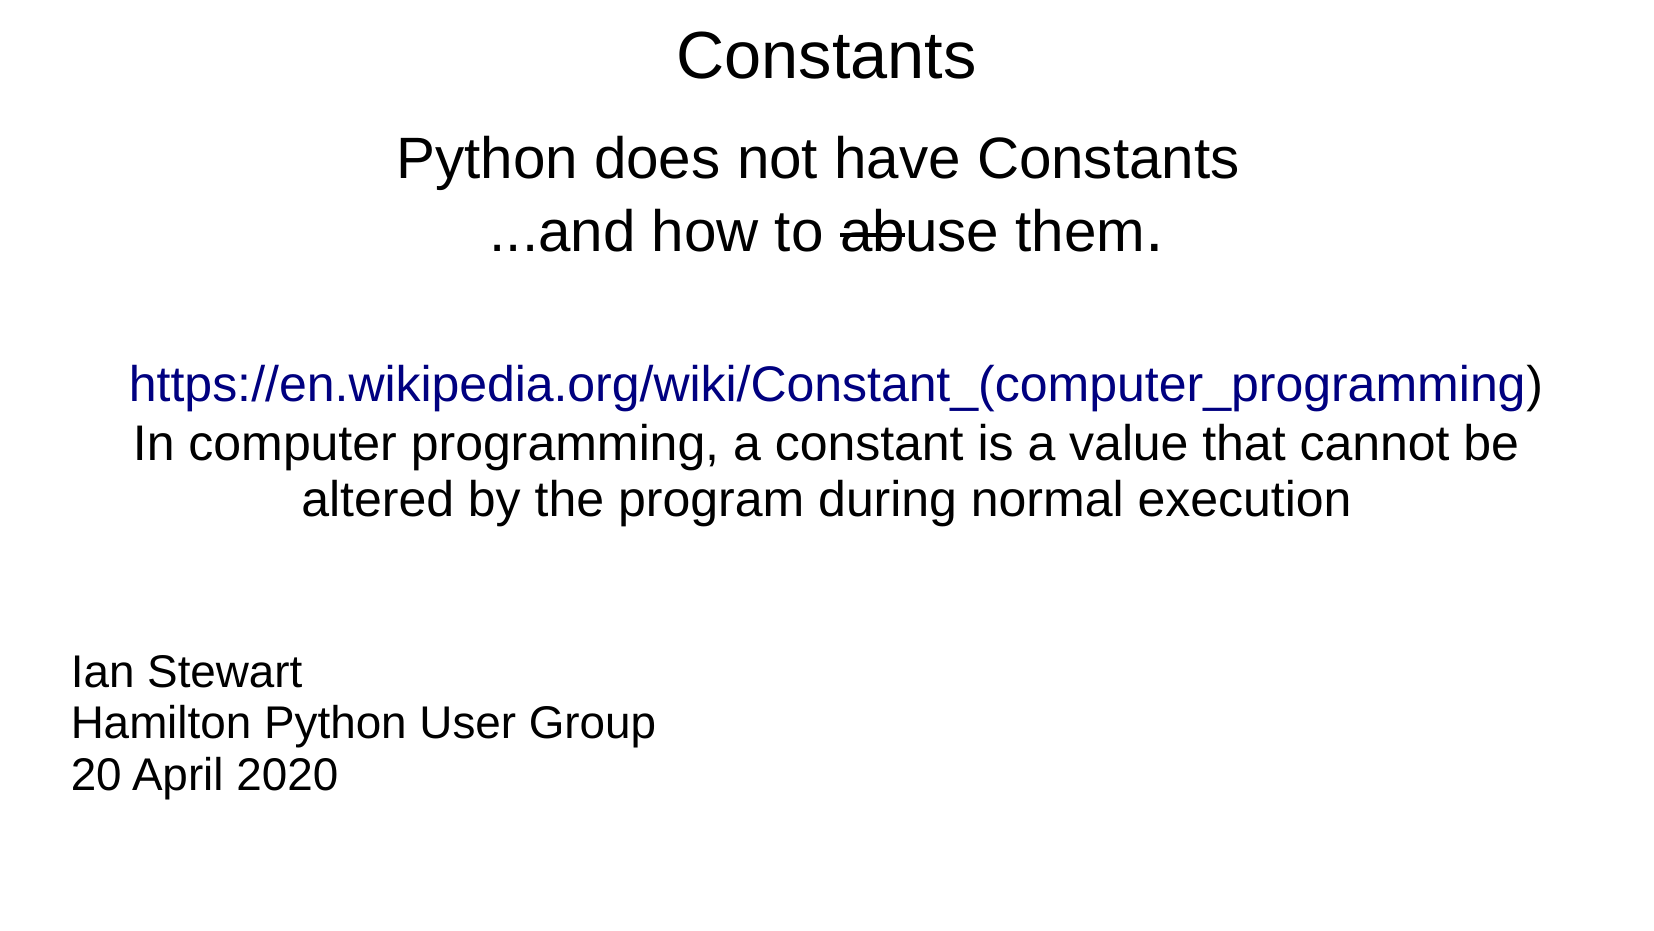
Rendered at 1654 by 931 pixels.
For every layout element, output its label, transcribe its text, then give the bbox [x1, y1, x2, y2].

text_box Ian Stewart Hamilton Python User Group 20 April 2020 [70, 646, 1559, 800]
title Constants [82, 10, 1571, 101]
subtitle Python does not have Constants ...and how to abuse them. https://en.wikipedia.org/wiki/Constant_(computer_programming) In computer programming, a constant is a value that cannot be altered by the program during normal execution [82, 126, 1571, 528]
